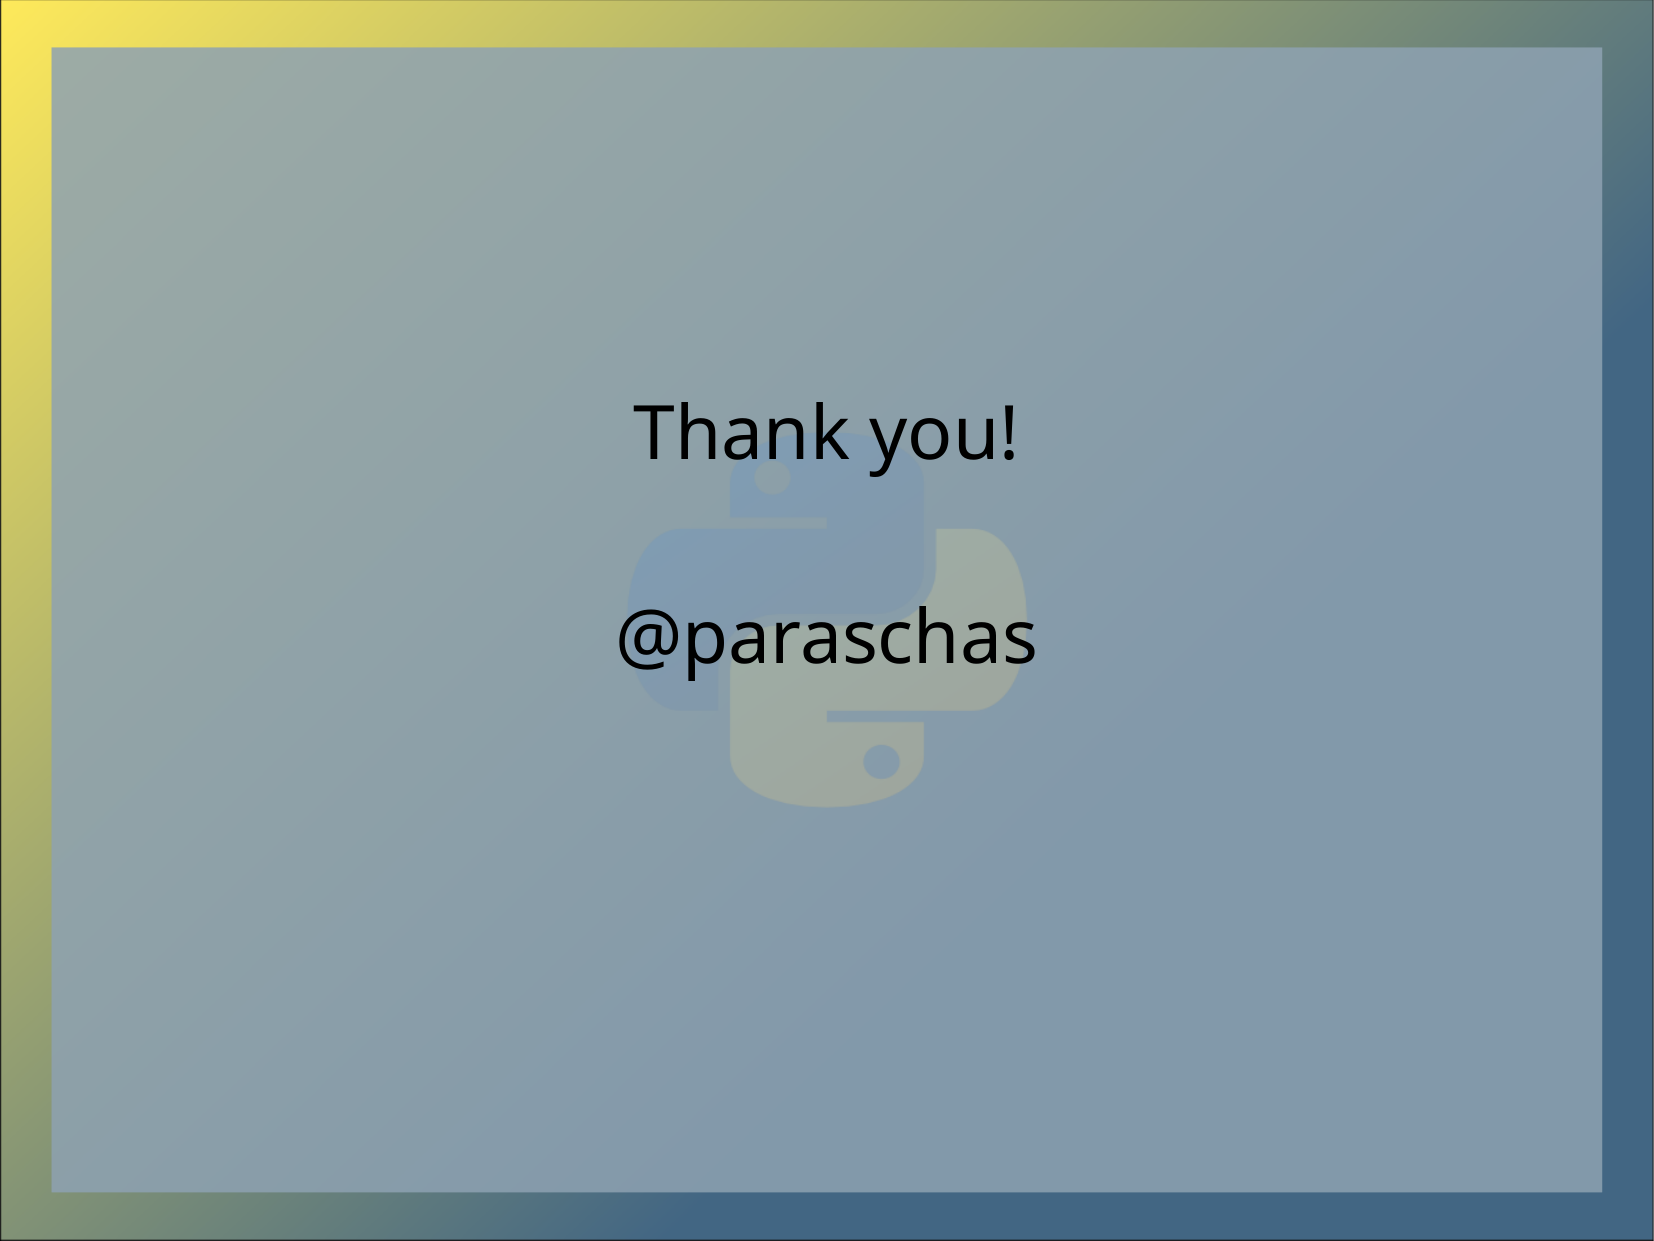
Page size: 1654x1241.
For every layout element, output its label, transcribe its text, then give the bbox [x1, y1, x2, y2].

subtitle Thank you! @paraschas [82, 55, 1571, 1010]
picture [0, 0, 1654, 1241]
